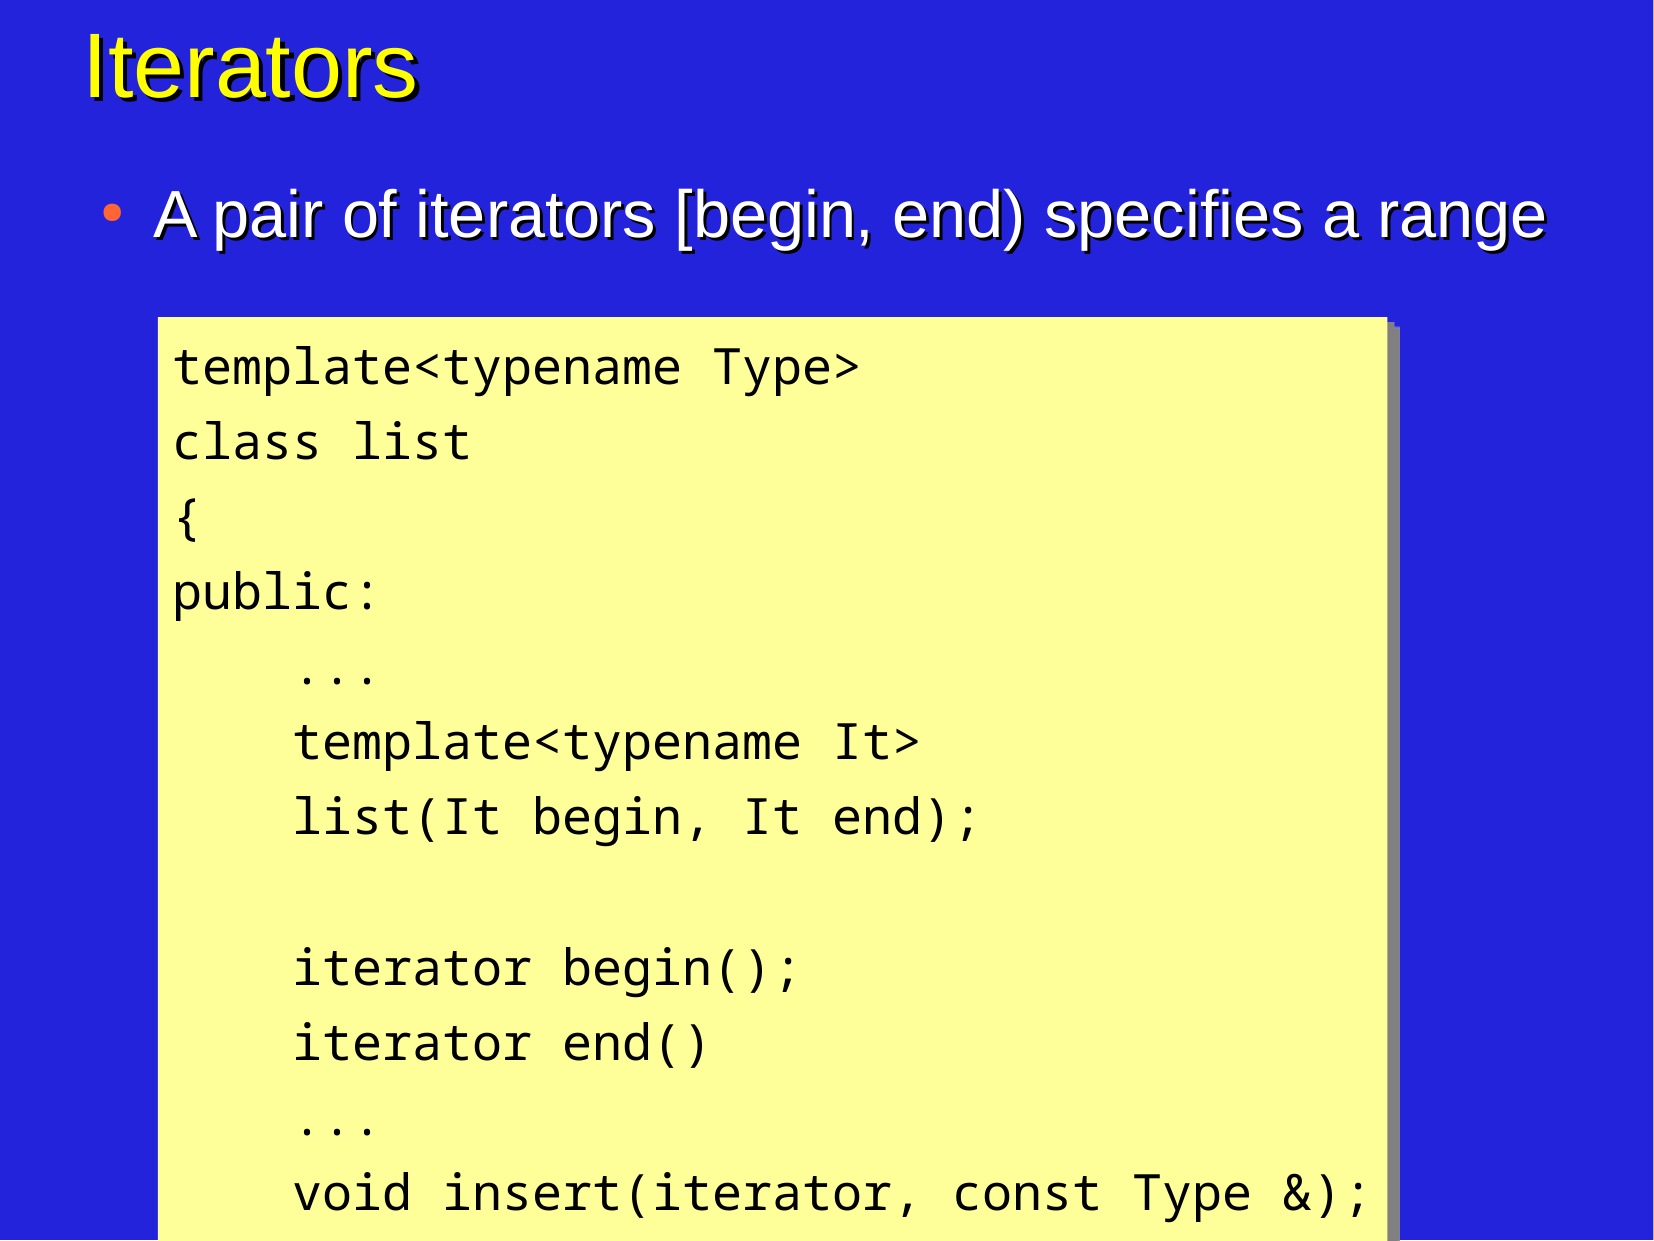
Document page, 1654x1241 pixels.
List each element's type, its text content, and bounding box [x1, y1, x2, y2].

list A pair of iterators [begin, end) specifies a range [82, 177, 1625, 1182]
text_box template<typename Type> class list { public: ... template<typename It> list(It begin, It end); iterator begin(); iterator end() ... void insert(iterator, const Type &); void erase(iterator); ... }; [157, 317, 1388, 1241]
title Iterators [82, 2, 1571, 130]
